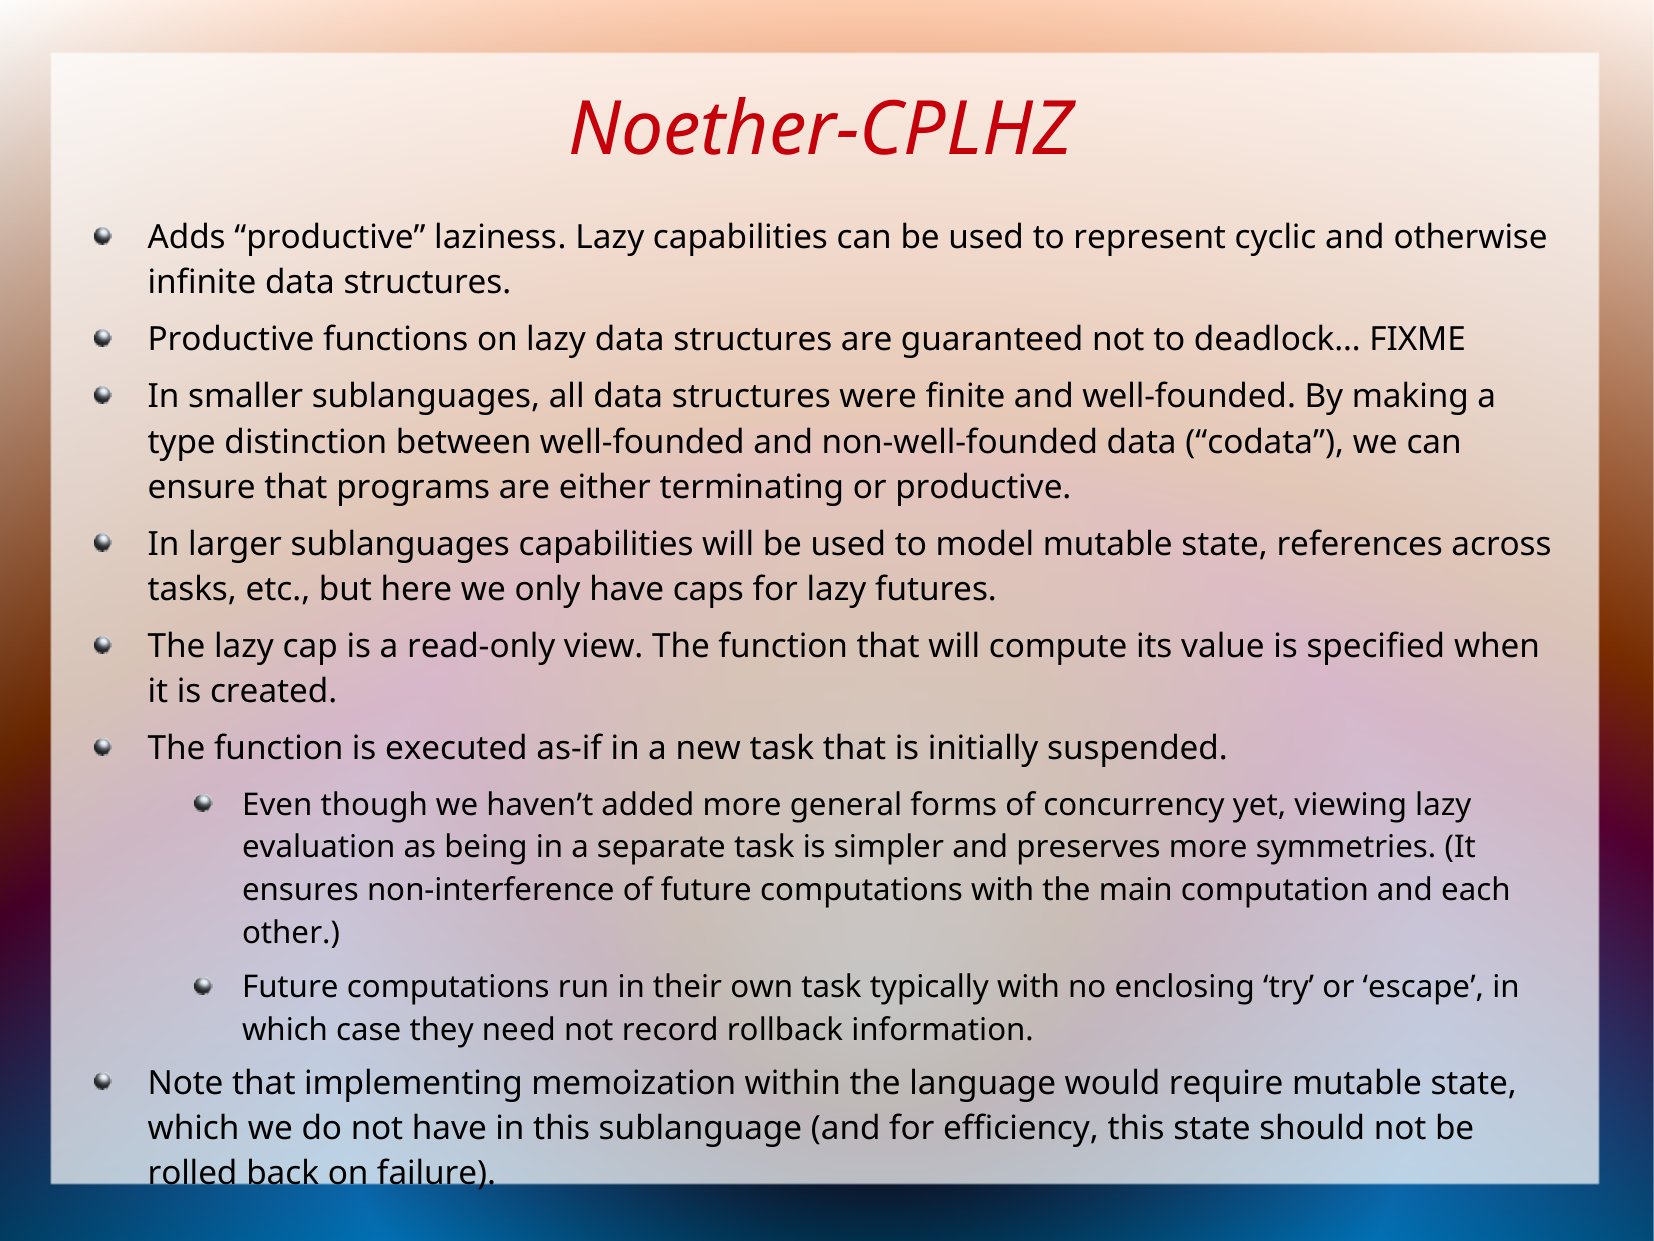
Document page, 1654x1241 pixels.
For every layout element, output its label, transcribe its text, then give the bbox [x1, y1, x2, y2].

list Adds “productive” laziness. Lazy capabilities can be used to represent cyclic and otherwise infinite data structures. Productive functions on lazy data structures are guaranteed not to deadlock… FIXME In smaller sublanguages, all data structures were finite and well-founded. By making a type distinction between well-founded and non-well-founded data (“codata”), we can ensure that programs are either terminating or productive. In larger sublanguages capabilities will be used to model mutable state, references across tasks, etc., but here we only have caps for lazy futures. The lazy cap is a read-only view. The function that will compute its value is specified when it is created. The function is executed as-if in a new task that is initially suspended. Even though we haven’t added more general forms of concurrency yet, viewing lazy evaluation as being in a separate task is simpler and preserves more symmetries. (It ensures non-interference of future computations with the main computation and each other.) Future computations run in their own task typically with no enclosing ‘try’ or ‘escape’, in which case they need not record rollback information. Note that implementing memoization within the language would require mutable state, which we do not have in this sublanguage (and for efficiency, this state should not be rolled back on failure). [76, 213, 1565, 1019]
picture [0, 0, 1654, 1241]
title Noether-CPLHZ [76, 29, 1565, 213]
